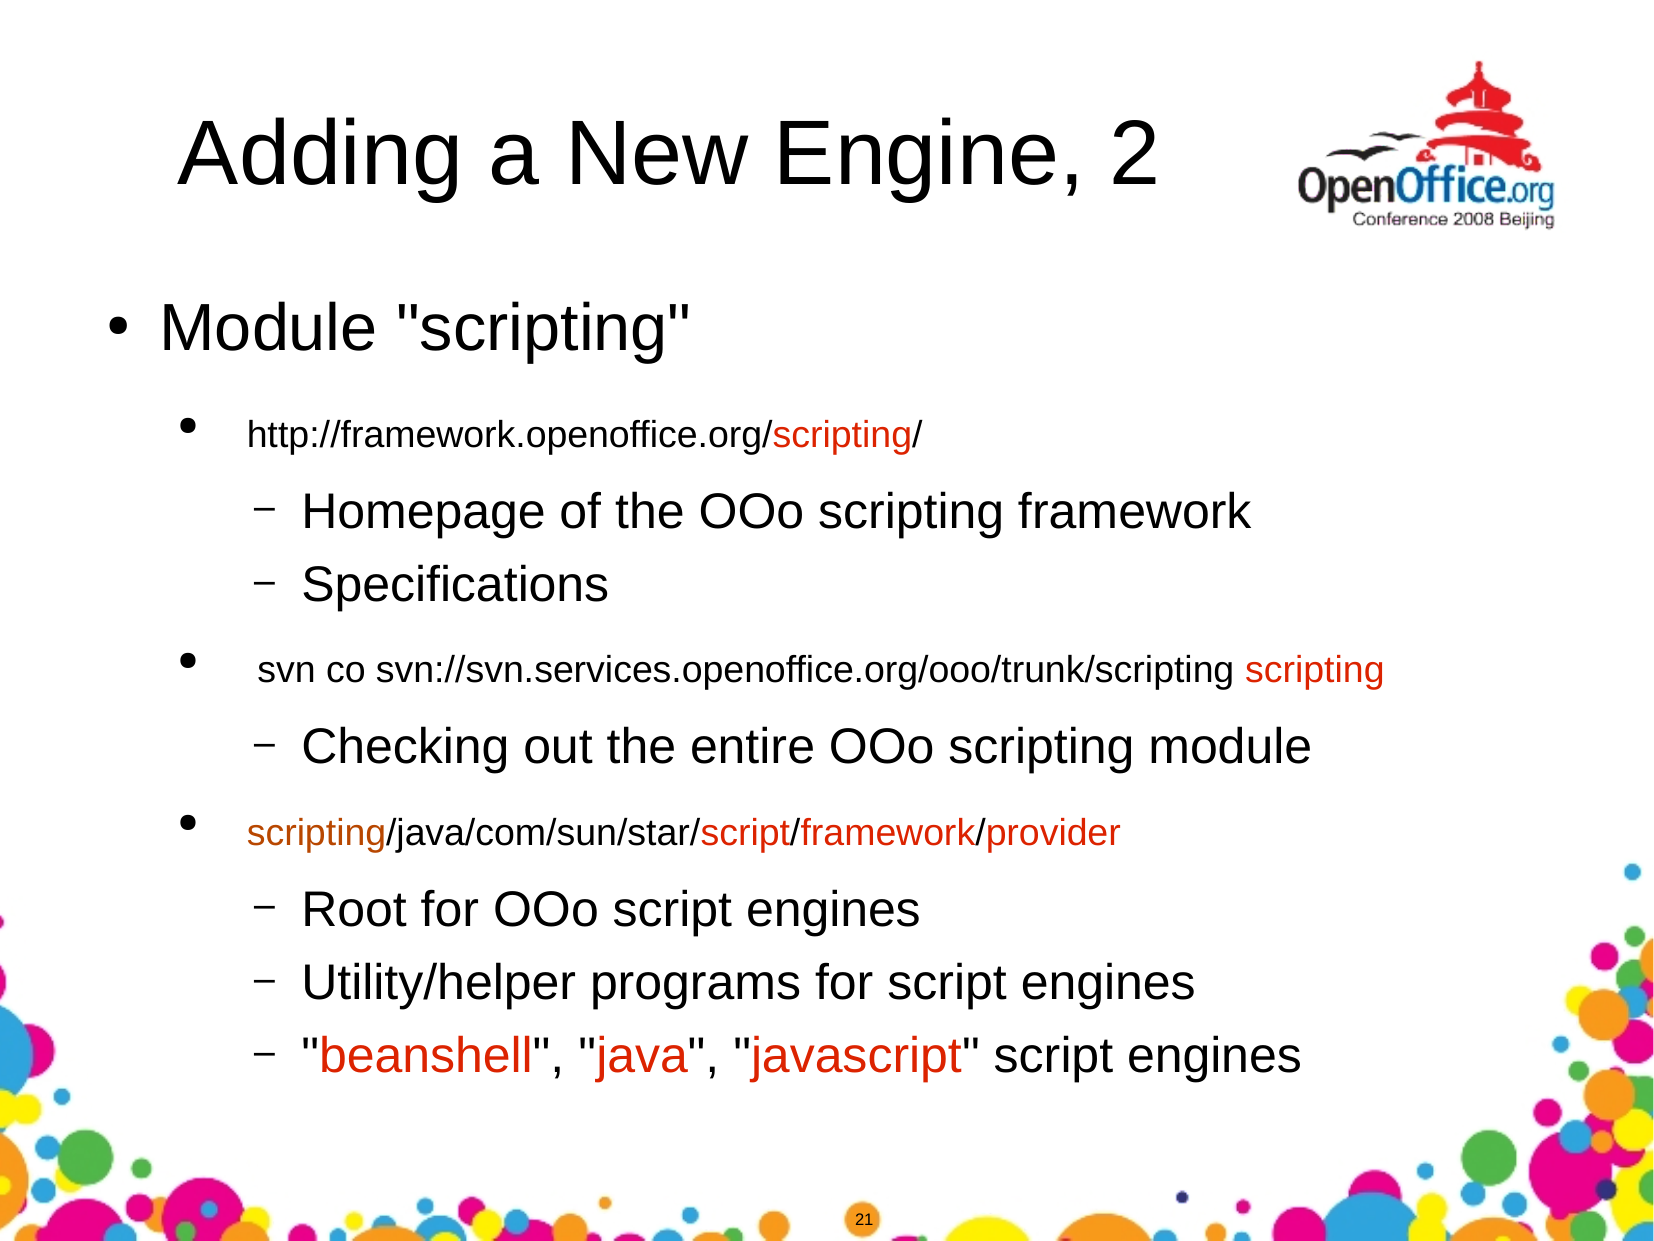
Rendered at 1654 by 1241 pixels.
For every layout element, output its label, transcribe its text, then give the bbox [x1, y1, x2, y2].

title Adding a New Engine, 2 [82, 49, 1258, 257]
list Module "scripting" http://framework.openoffice.org/scripting/ Homepage of the OOo scripting framework Specifications svn co svn://svn.services.openoffice.org/ooo/trunk/scripting scripting Checking out the entire OOo scripting module scripting/java/com/sun/star/script/framework/provider Root for OOo script engines Utility/helper programs for script engines "beanshell", "java", "javascript" script engines [88, 290, 1577, 1109]
picture [1285, 51, 1569, 250]
picture [0, 810, 1654, 1241]
